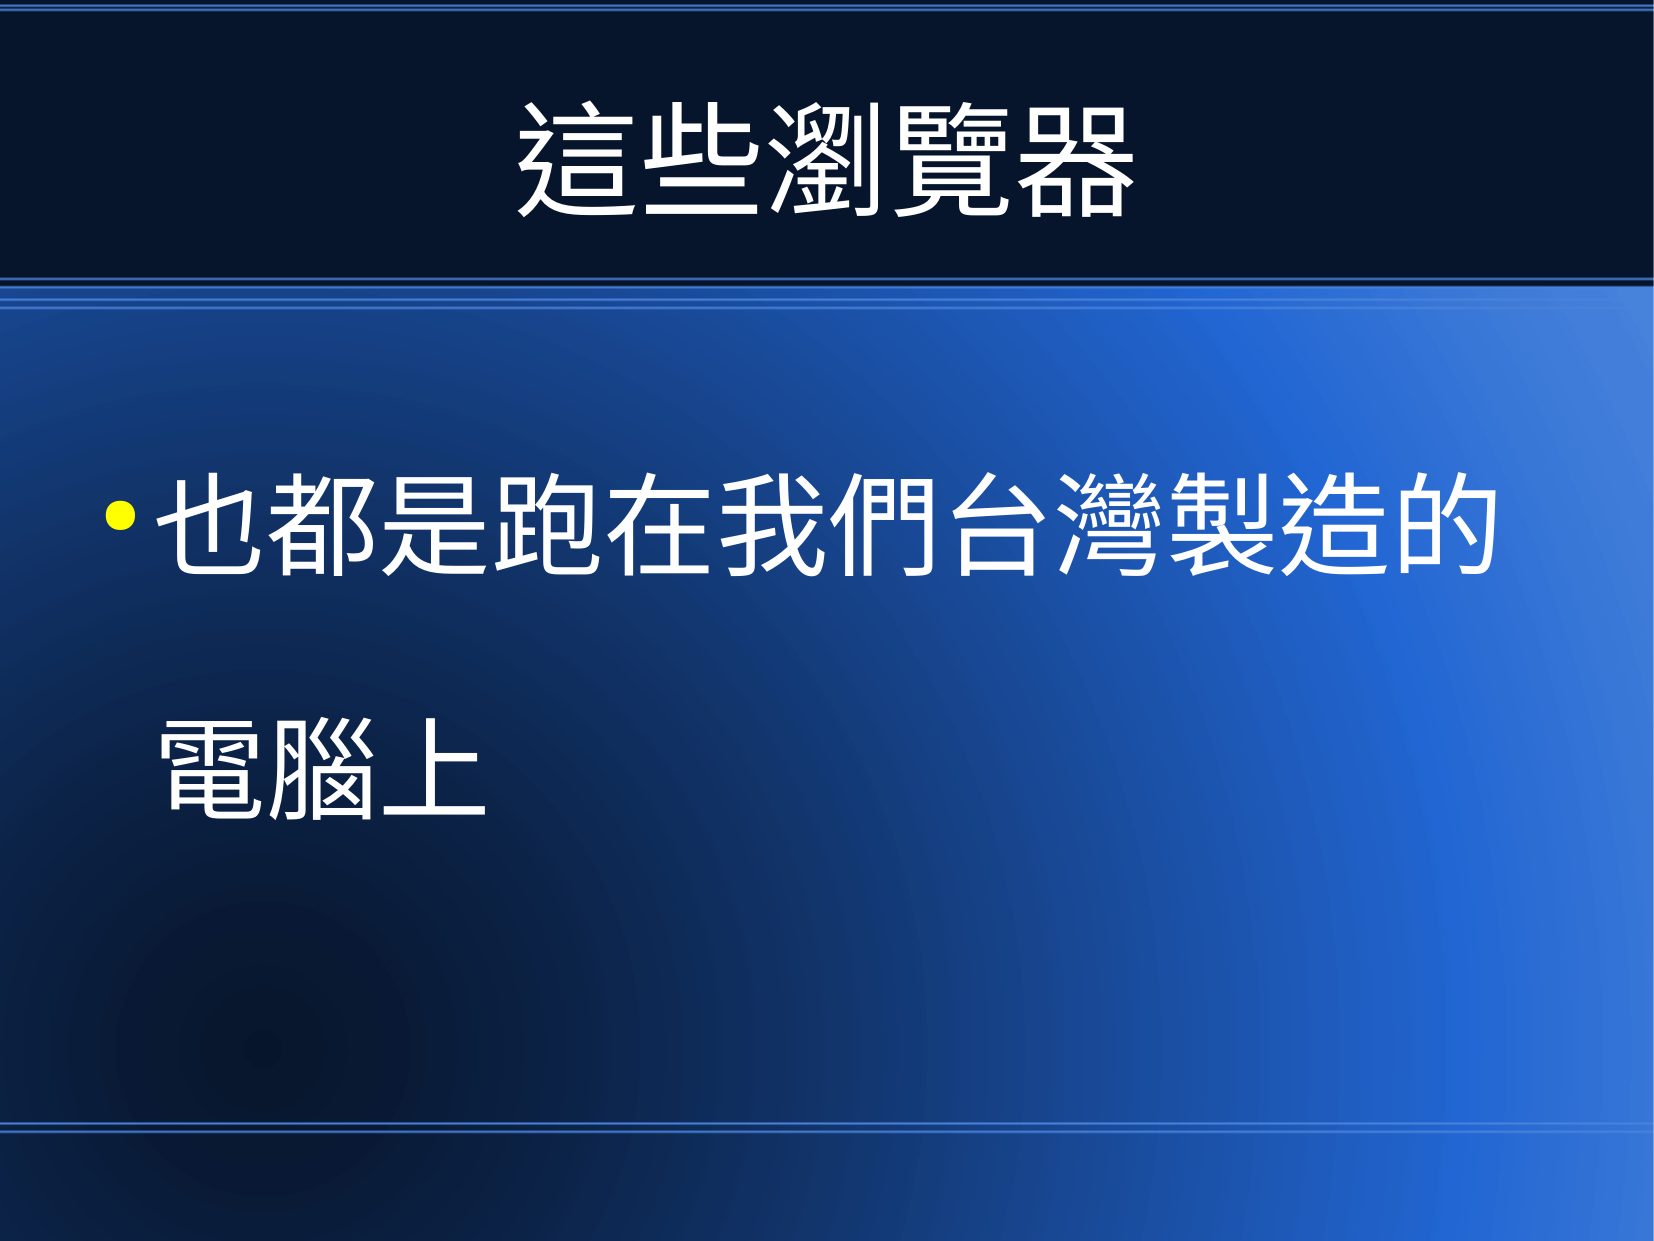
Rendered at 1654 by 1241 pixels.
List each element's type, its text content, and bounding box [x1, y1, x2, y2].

title 這些瀏覽器 [82, 49, 1571, 257]
picture [0, 0, 1654, 1241]
list 也都是跑在我們台灣製造的電腦上 [82, 355, 1571, 1241]
